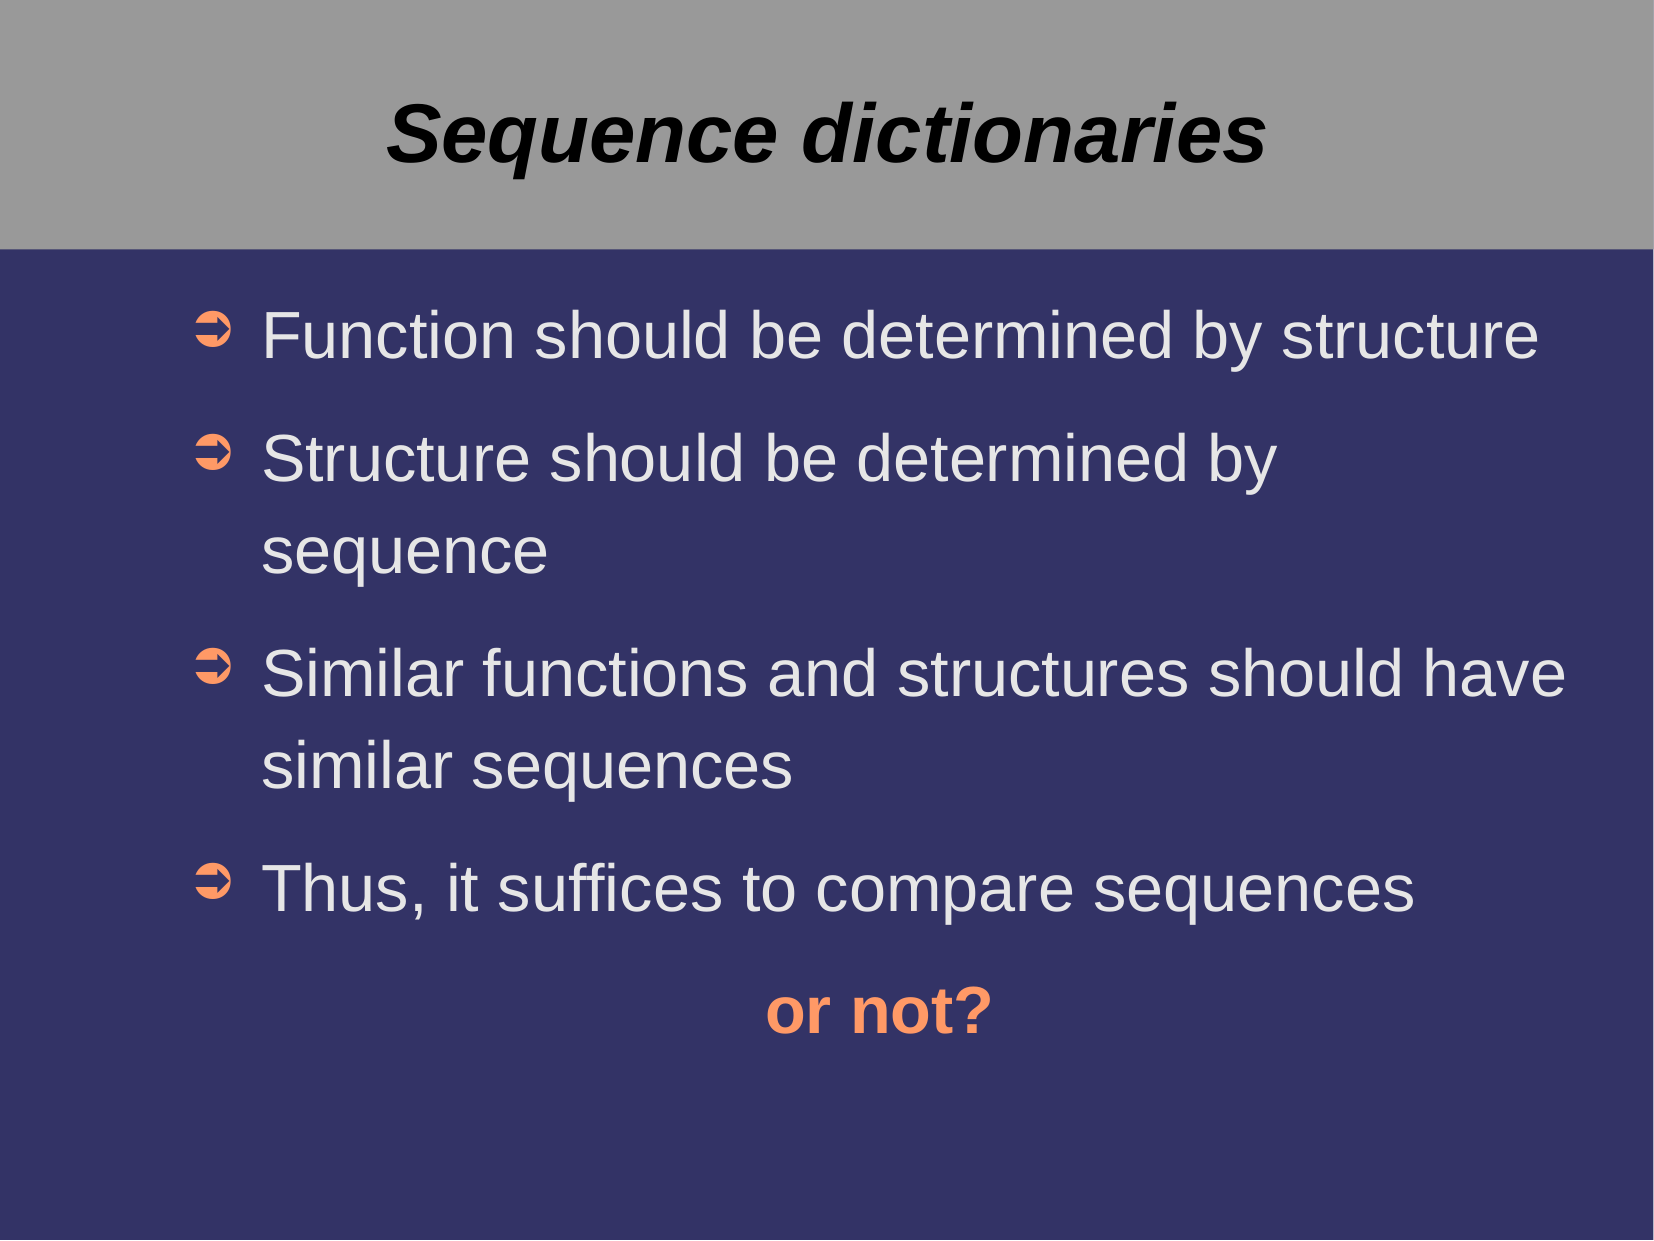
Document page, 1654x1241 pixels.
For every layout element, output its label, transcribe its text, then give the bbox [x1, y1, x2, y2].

title Sequence dictionaries [121, 19, 1534, 227]
list Function should be determined by structure Structure should be determined by sequence Similar functions and structures should have similar sequences Thus, it suffices to compare sequences or not? [178, 280, 1570, 1195]
